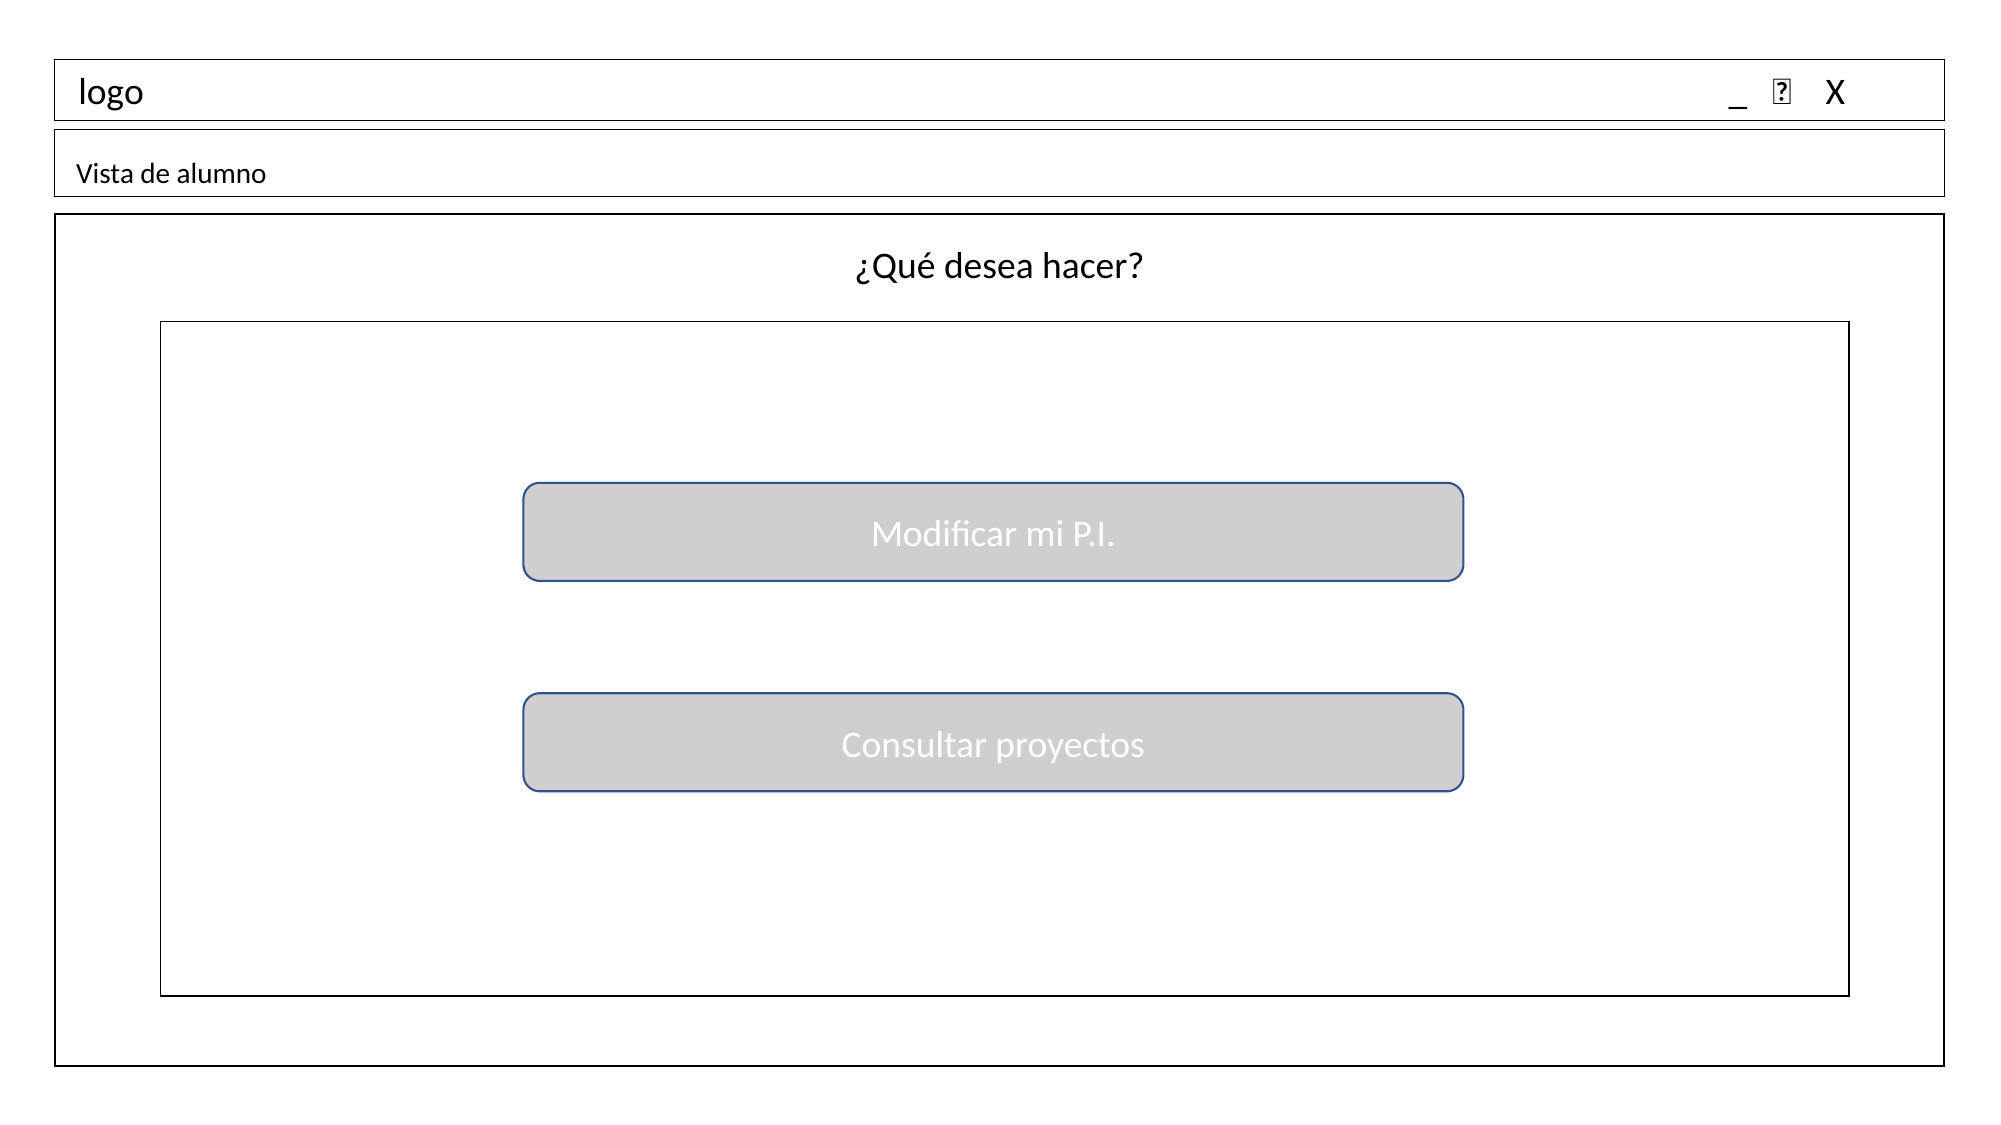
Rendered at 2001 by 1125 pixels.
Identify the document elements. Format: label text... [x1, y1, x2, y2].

text_box Consultar proyectos [523, 693, 1464, 792]
text_box ¿Qué desea hacer? [717, 233, 1283, 295]
text_box Vista de alumno [54, 128, 1944, 192]
text_box [160, 321, 1849, 997]
text_box Modificar mi P.I. [523, 482, 1464, 581]
text_box logo _ 🔲 X [54, 59, 1944, 120]
